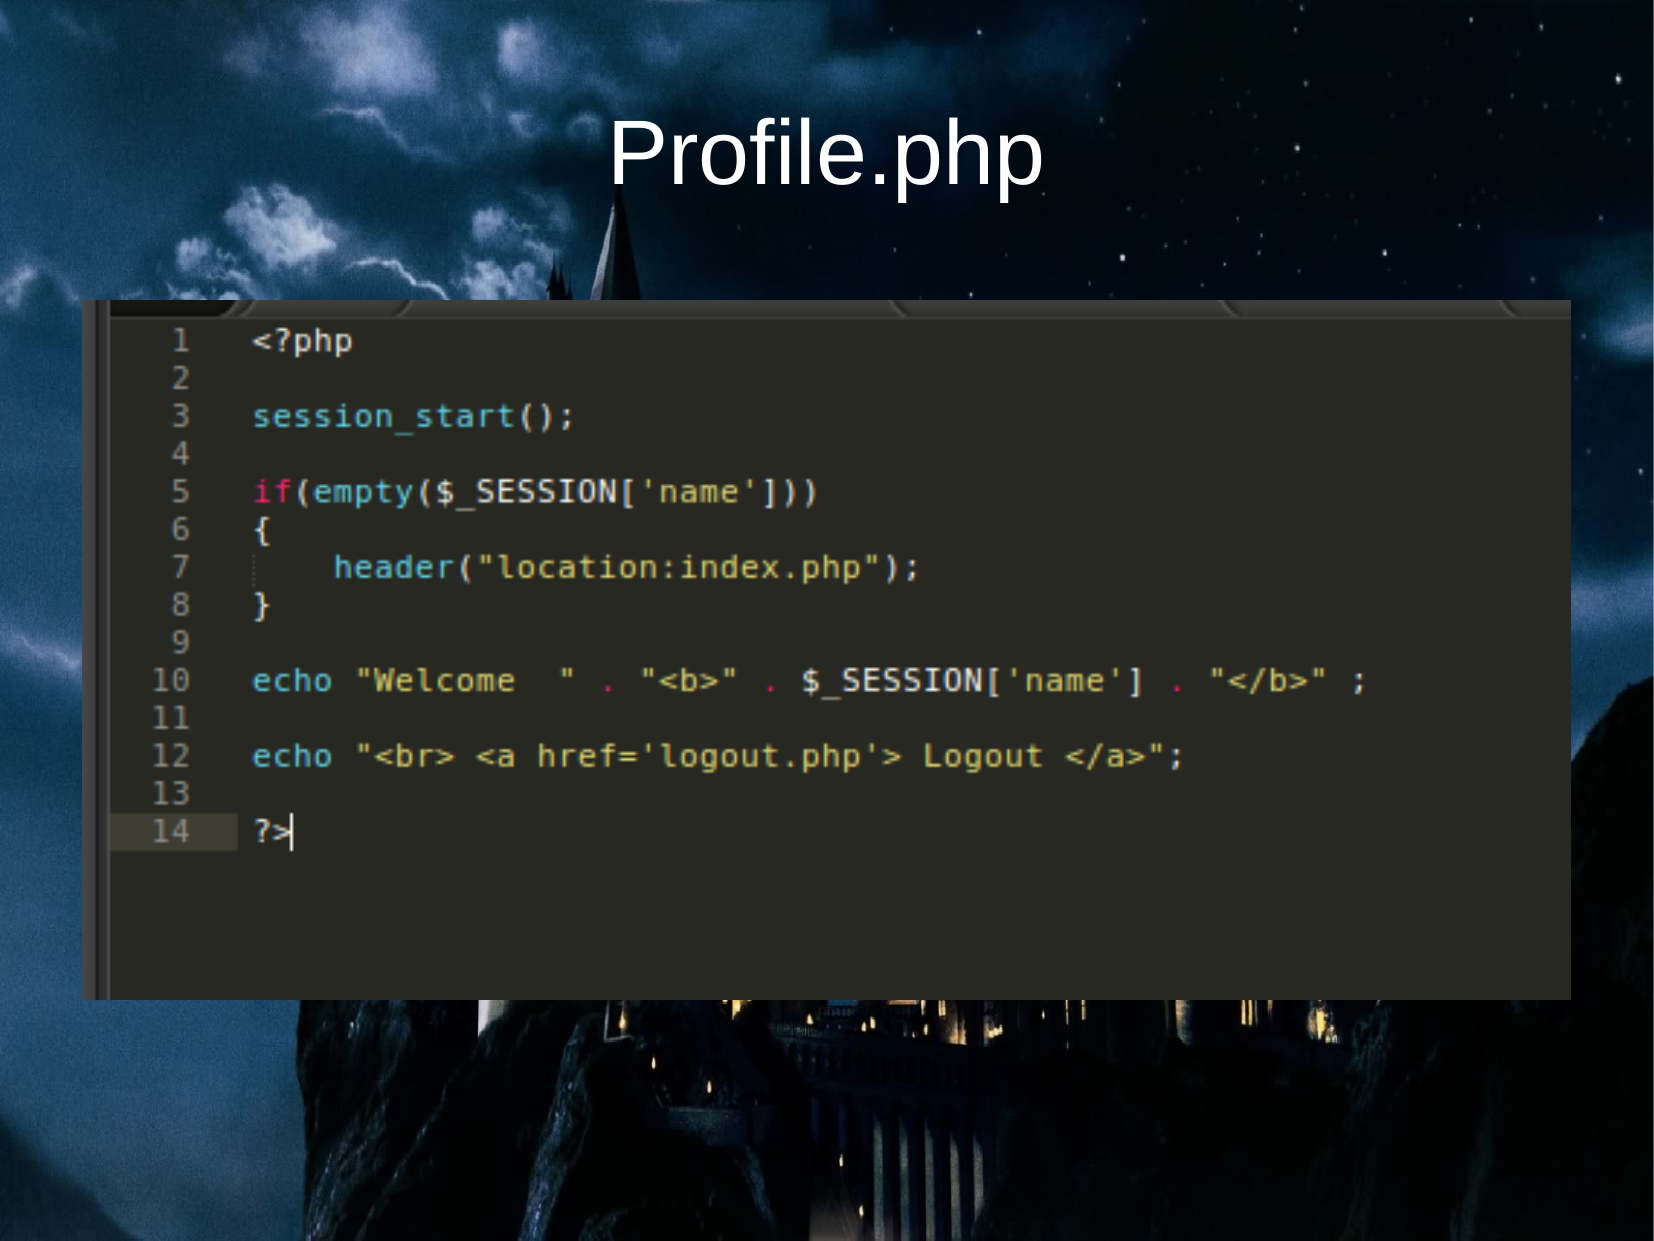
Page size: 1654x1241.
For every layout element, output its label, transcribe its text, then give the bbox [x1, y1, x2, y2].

picture [0, 0, 1654, 1241]
title Profile.php [82, 49, 1571, 257]
